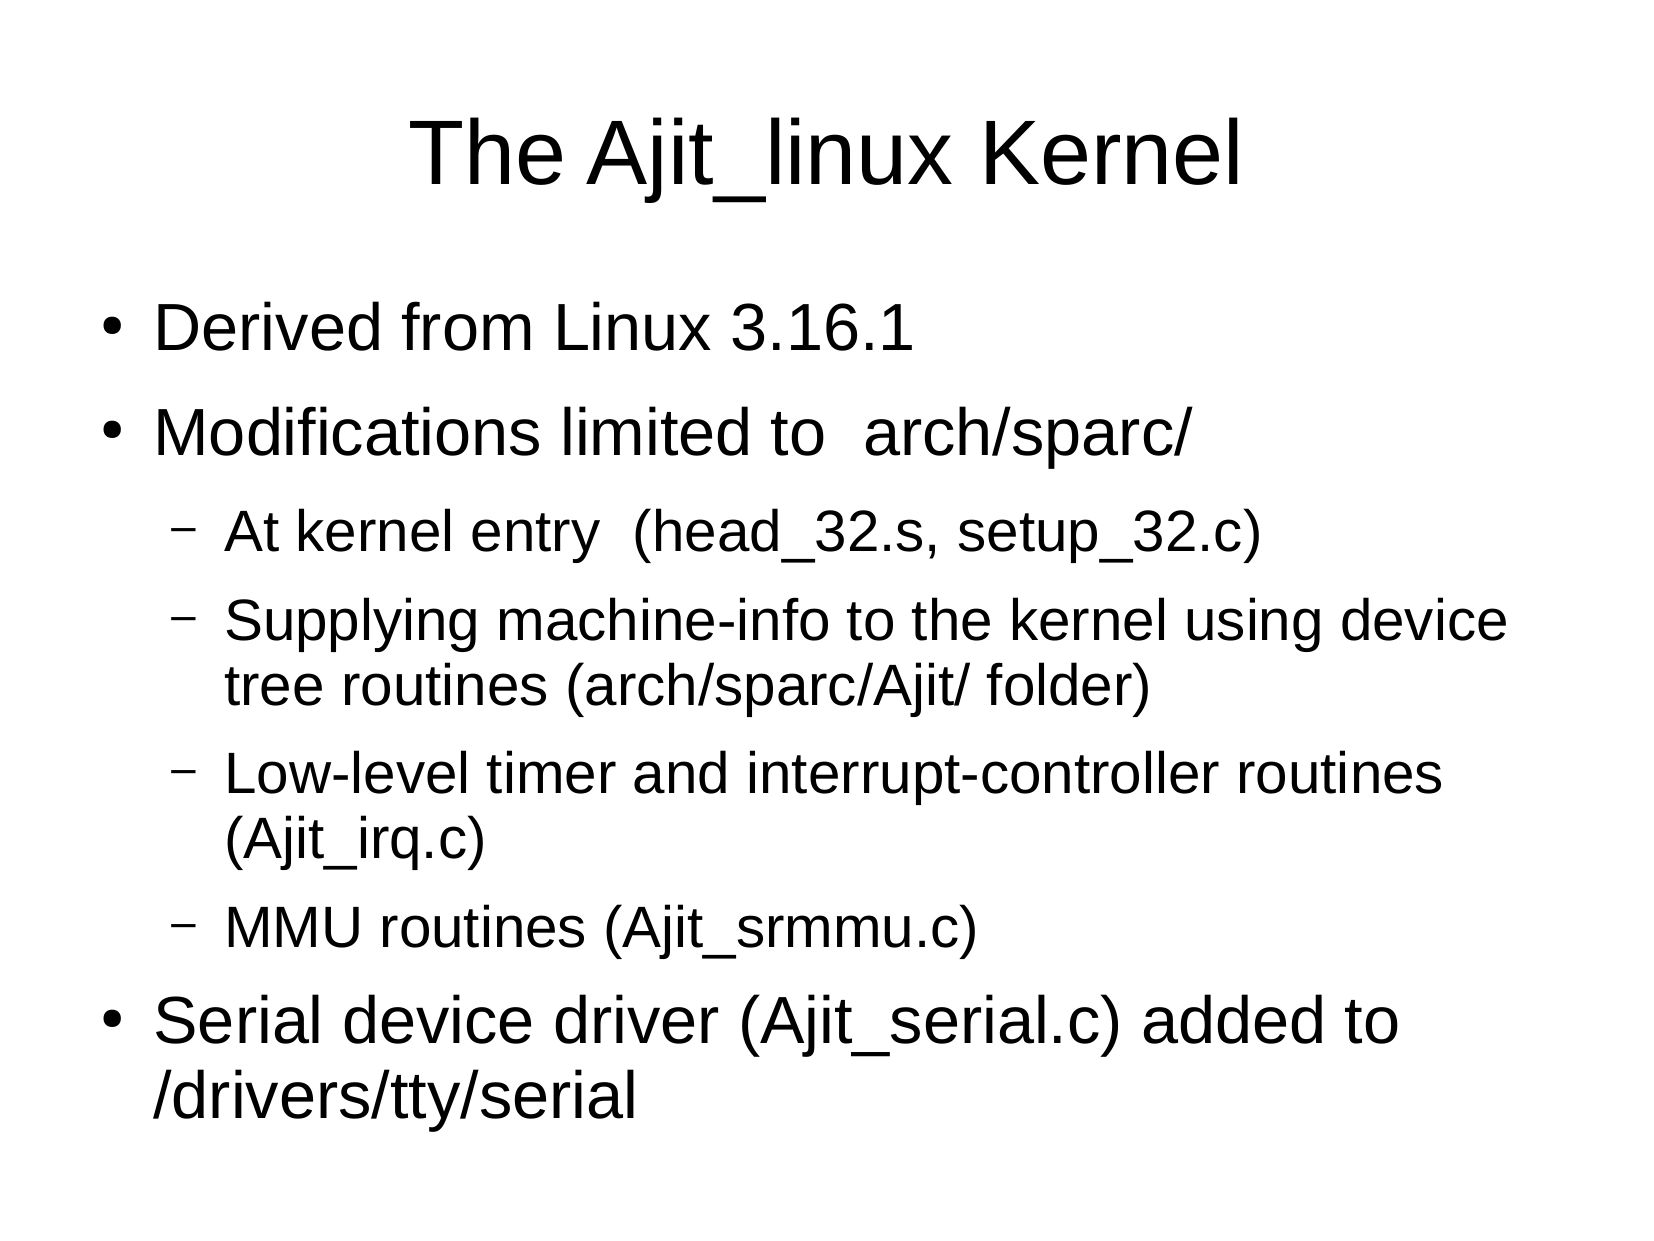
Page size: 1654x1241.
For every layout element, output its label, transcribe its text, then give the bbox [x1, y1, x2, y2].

title The Ajit_linux Kernel [82, 49, 1571, 257]
list Derived from Linux 3.16.1 Modifications limited to arch/sparc/ At kernel entry (head_32.s, setup_32.c) Supplying machine-info to the kernel using device tree routines (arch/sparc/Ajit/ folder) Low-level timer and interrupt-controller routines (Ajit_irq.c) MMU routines (Ajit_srmmu.c) Serial device driver (Ajit_serial.c) added to /drivers/tty/serial [82, 290, 1538, 1182]
